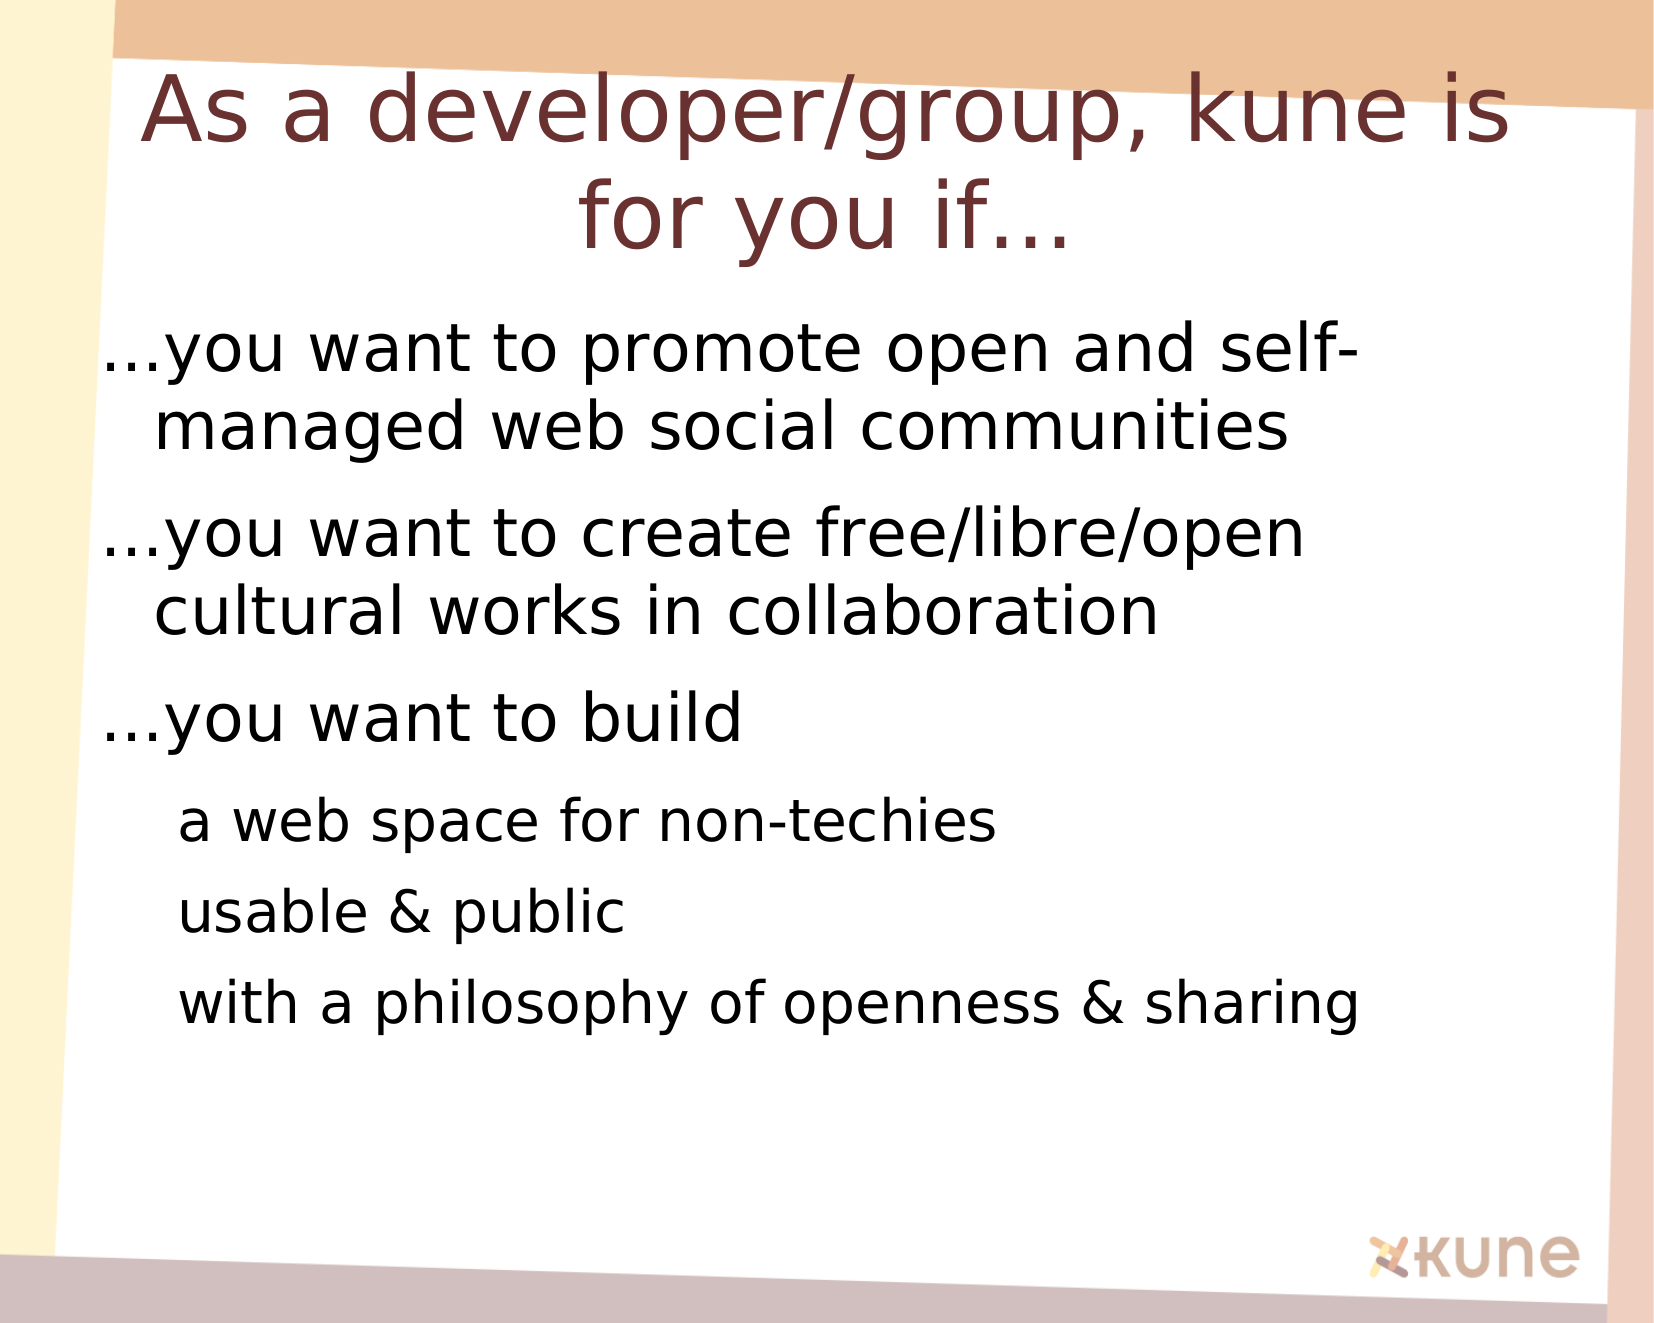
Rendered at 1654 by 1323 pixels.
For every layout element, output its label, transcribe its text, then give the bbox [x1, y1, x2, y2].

list ...you want to promote open and self-managed web social communities ...you want to create free/libre/open cultural works in collaboration ...you want to build a web space for non-techies usable & public with a philosophy of openness & sharing [82, 309, 1571, 1167]
title As a developer/group, kune is for you if... [82, 48, 1571, 278]
picture [0, 0, 1654, 1323]
